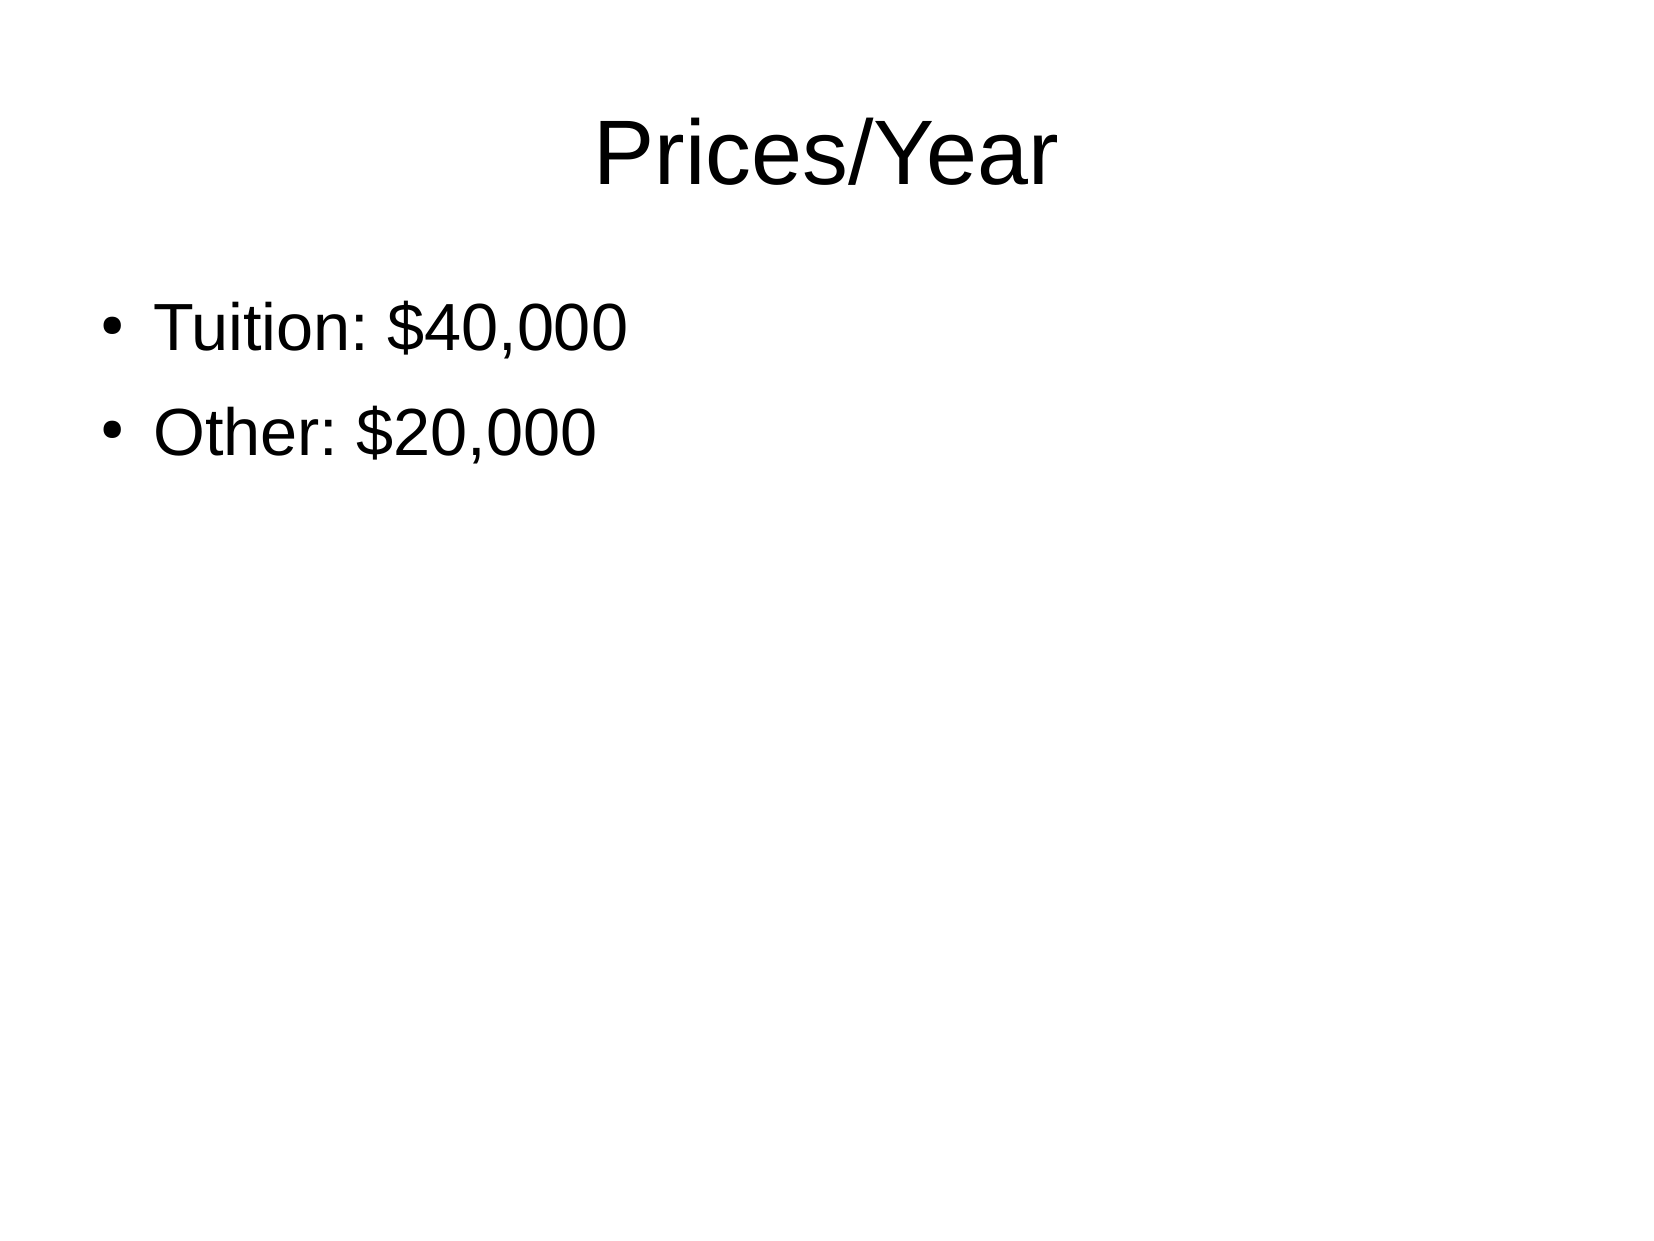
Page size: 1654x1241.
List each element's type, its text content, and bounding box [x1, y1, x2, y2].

list Tuition: $40,000 Other: $20,000 [82, 290, 1571, 1010]
title Prices/Year [82, 49, 1571, 257]
